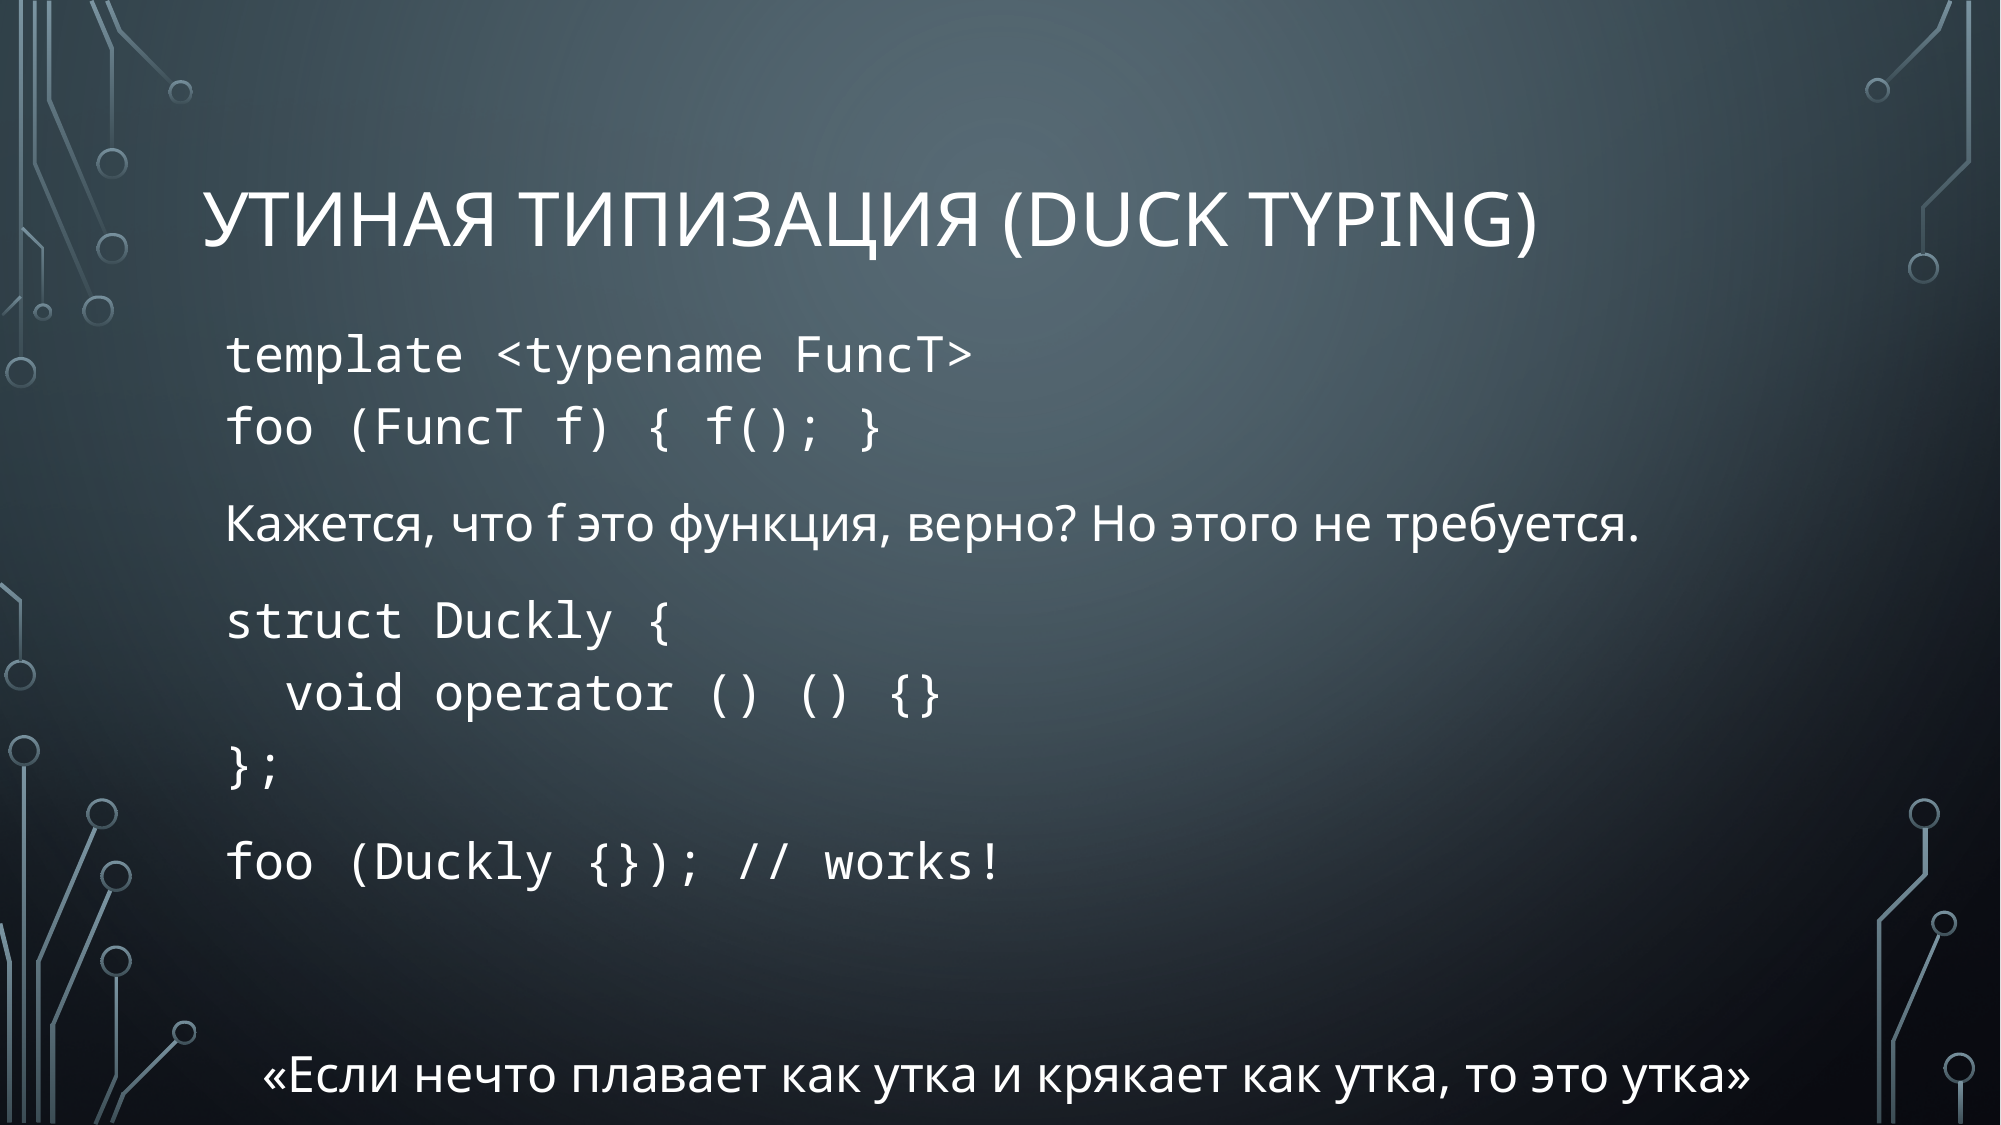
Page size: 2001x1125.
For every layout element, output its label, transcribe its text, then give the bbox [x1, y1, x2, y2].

list «Если нечто плавает как утка и крякает как утка, то это утка» [247, 1029, 1873, 1112]
title УТИНАЯ ТИПИЗАЦИЯ (DUCK TYPING) [187, 101, 1813, 344]
text_box template <typename FuncT> foo (FuncT f) { f(); } Кажется, что f это функция, верно? Но этого не требуется. struct Duckly { void operator () () {} }; foo (Duckly {}); // works! [209, 303, 1835, 991]
